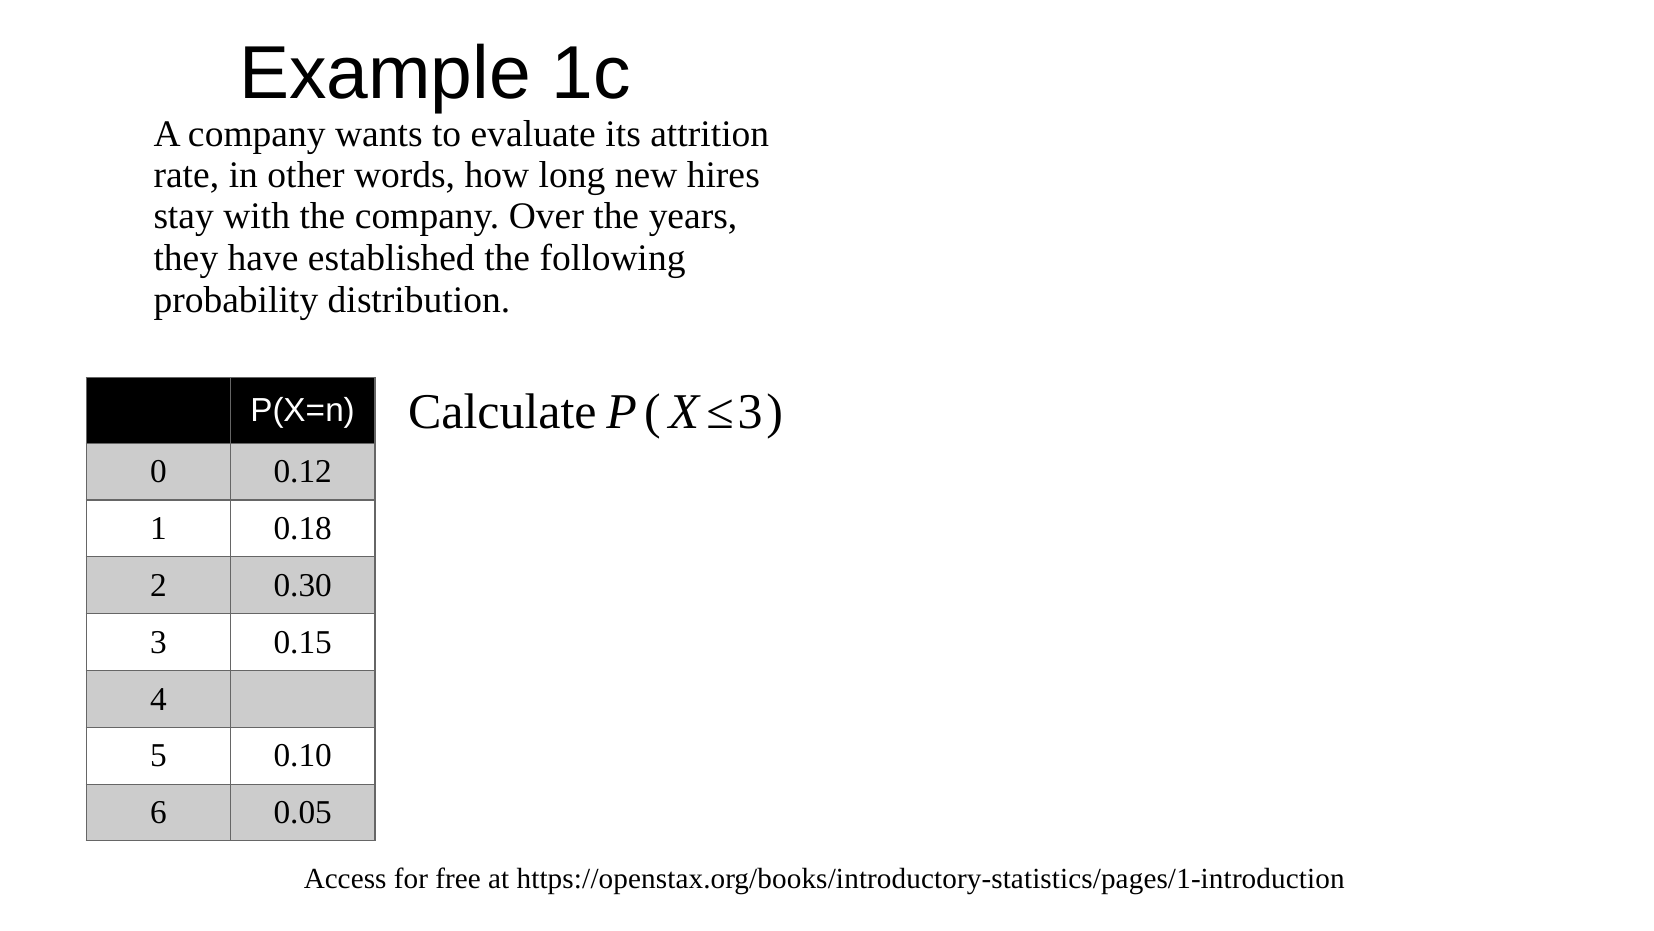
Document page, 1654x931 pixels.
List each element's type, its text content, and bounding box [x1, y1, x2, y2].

table_cell 0.18 [231, 501, 374, 556]
table_cell 0.05 [231, 785, 374, 840]
title Example 1c [82, 18, 788, 112]
table_cell 0.15 [231, 614, 374, 670]
table_cell 2 [87, 557, 230, 613]
table_cell 4 [87, 671, 230, 727]
table_cell 5 [87, 728, 230, 784]
table_cell 0.12 [231, 444, 374, 499]
list A company wants to evaluate its attrition rate, in other words, how long new hires stay with the company. Over the years, they have established the following probability distribution. [82, 112, 809, 376]
chart [406, 375, 784, 443]
table_cell 0.30 [231, 557, 374, 613]
table_header P(X=n) [231, 378, 374, 443]
table_cell 0.10 [231, 728, 374, 784]
table_cell 1 [87, 501, 230, 556]
table_cell 6 [87, 785, 230, 840]
table_cell 3 [87, 614, 230, 670]
table_cell 0 [87, 444, 230, 499]
table_cell [231, 671, 374, 727]
table_header n [87, 378, 230, 443]
